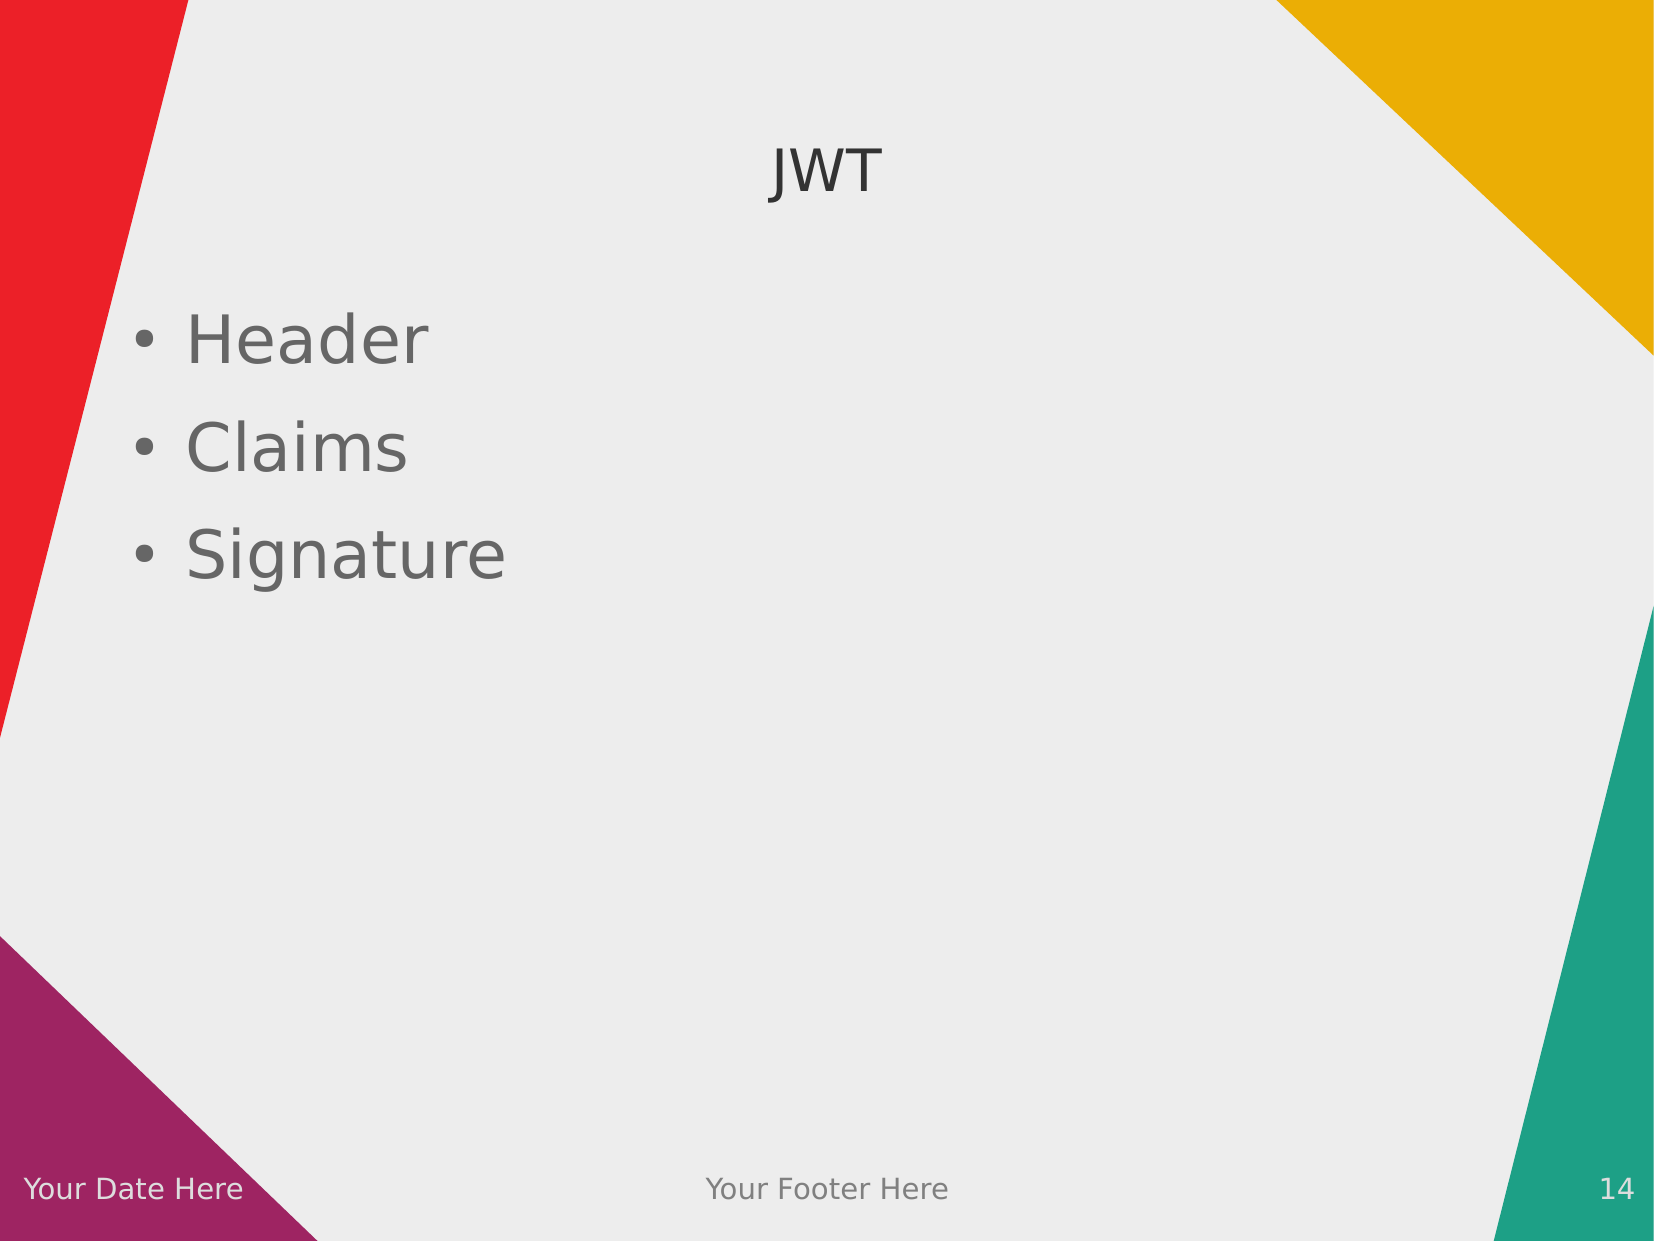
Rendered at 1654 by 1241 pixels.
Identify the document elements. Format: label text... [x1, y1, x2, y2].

title JWT [114, 73, 1539, 271]
list Header Claims Signature [114, 302, 1539, 1033]
